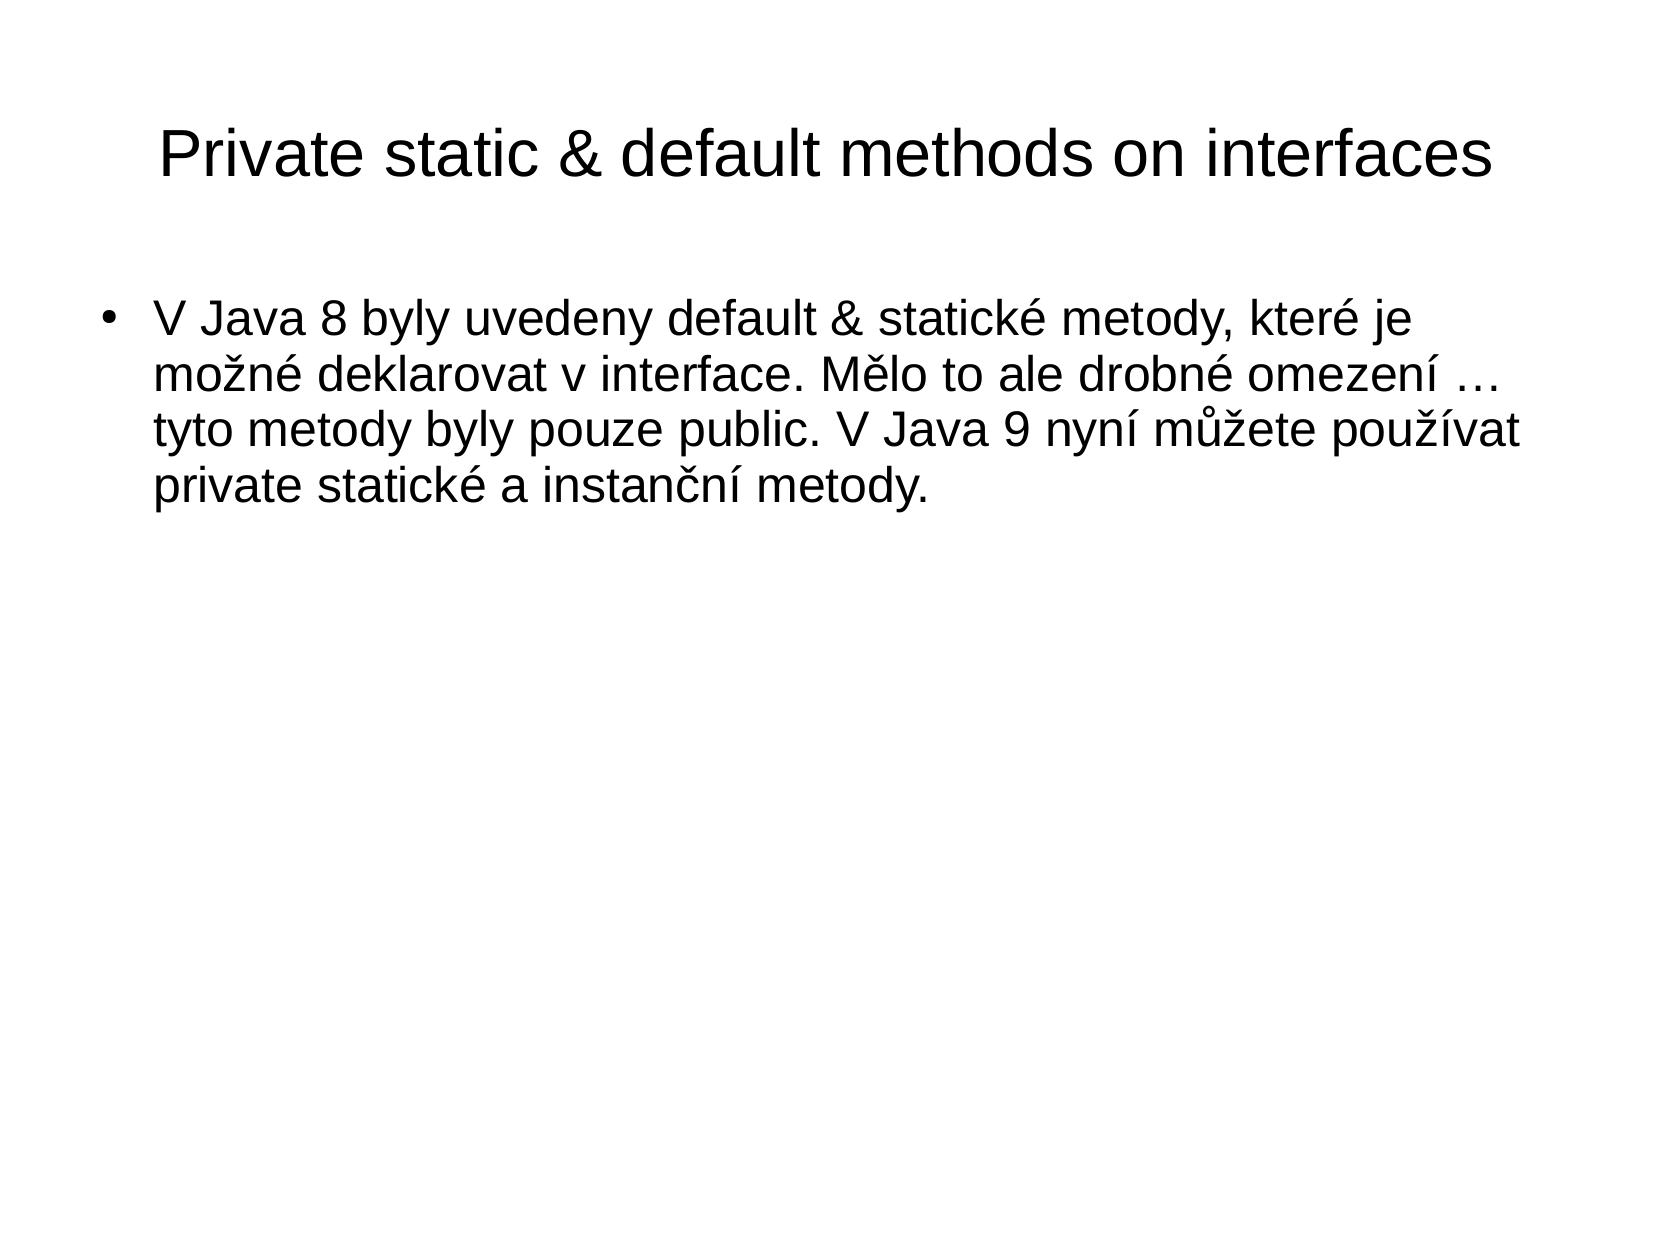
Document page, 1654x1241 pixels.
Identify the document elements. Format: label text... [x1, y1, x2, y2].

list V Java 8 byly uvedeny default & statické metody, které je možné deklarovat v interface. Mělo to ale drobné omezení … tyto metody byly pouze public. V Java 9 nyní můžete používat private statické a instanční metody. [82, 290, 1571, 1010]
title Private static & default methods on interfaces [82, 49, 1571, 257]
